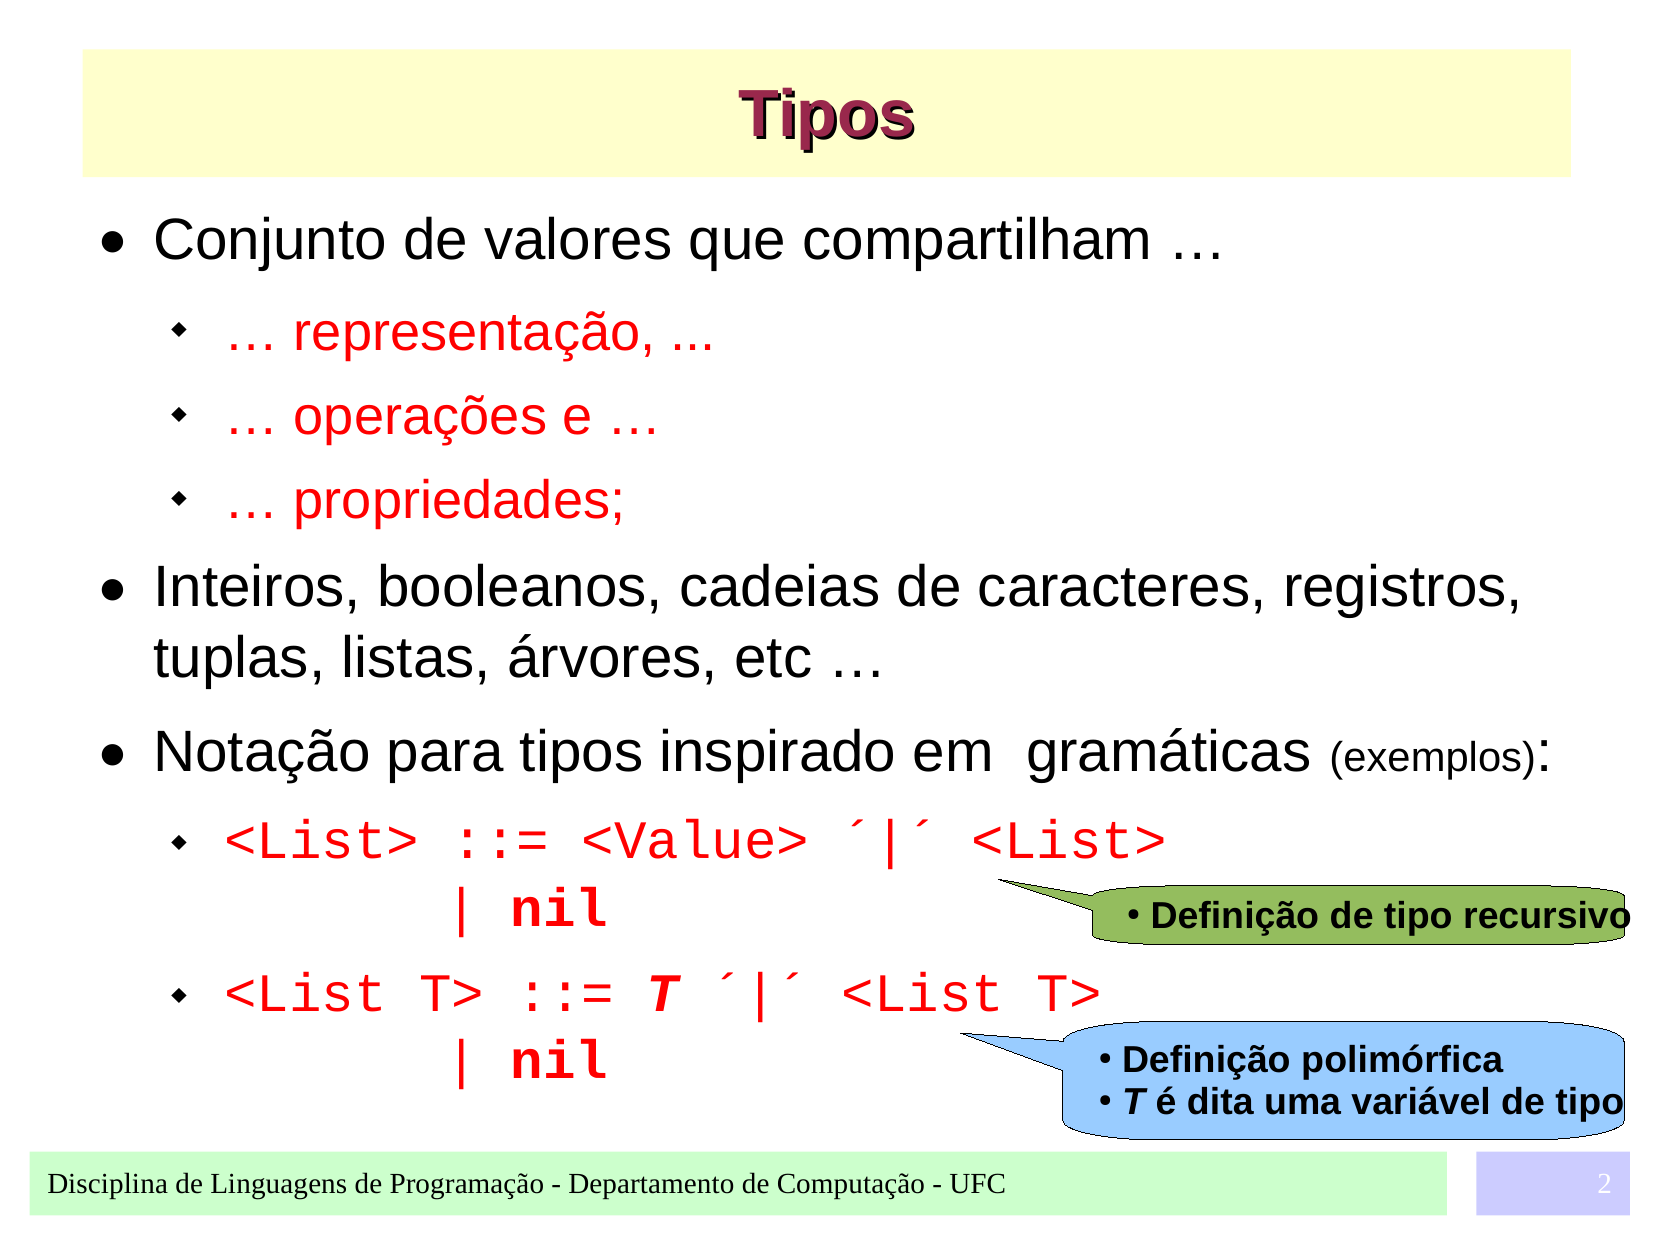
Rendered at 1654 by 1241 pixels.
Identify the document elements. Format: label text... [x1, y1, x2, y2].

text_box Definição polimórfica T é dita uma variável de tipo [960, 1021, 1625, 1140]
title Tipos [82, 49, 1571, 178]
list Conjunto de valores que compartilham … … representação, ... … operações e … … propriedades; Inteiros, booleanos, cadeias de caracteres, registros, tuplas, listas, árvores, etc … Notação para tipos inspirado em gramáticas (exemplos): <List> ::= <Value> ´|´ <List> | nil <List T> ::= T ´|´ <List T> | nil [82, 206, 1571, 1137]
text_box Definição de tipo recursivo [998, 879, 1625, 945]
